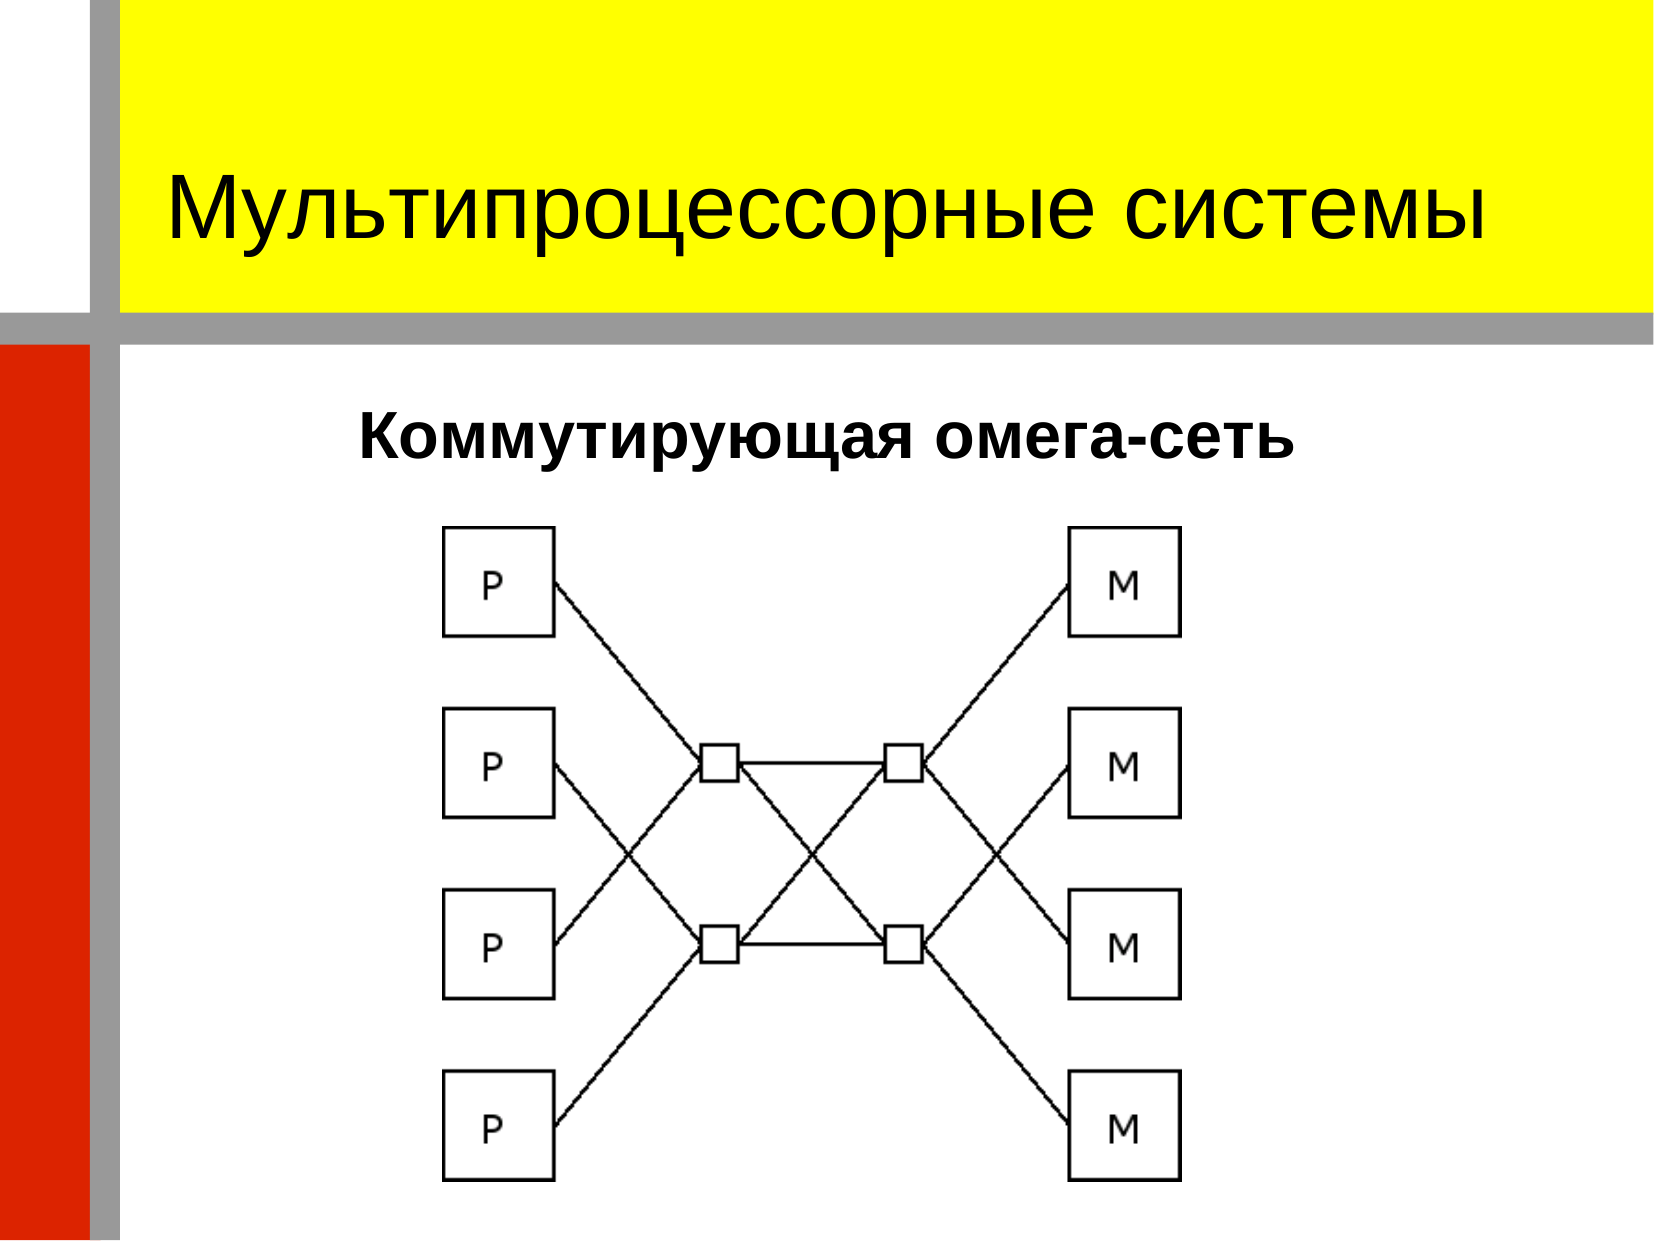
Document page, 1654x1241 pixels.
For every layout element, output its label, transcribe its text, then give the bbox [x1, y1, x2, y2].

title Мультипроцессорные системы [121, 110, 1534, 303]
picture [442, 526, 1182, 1182]
subtitle Коммутирующая омега-сеть [121, 398, 1534, 474]
